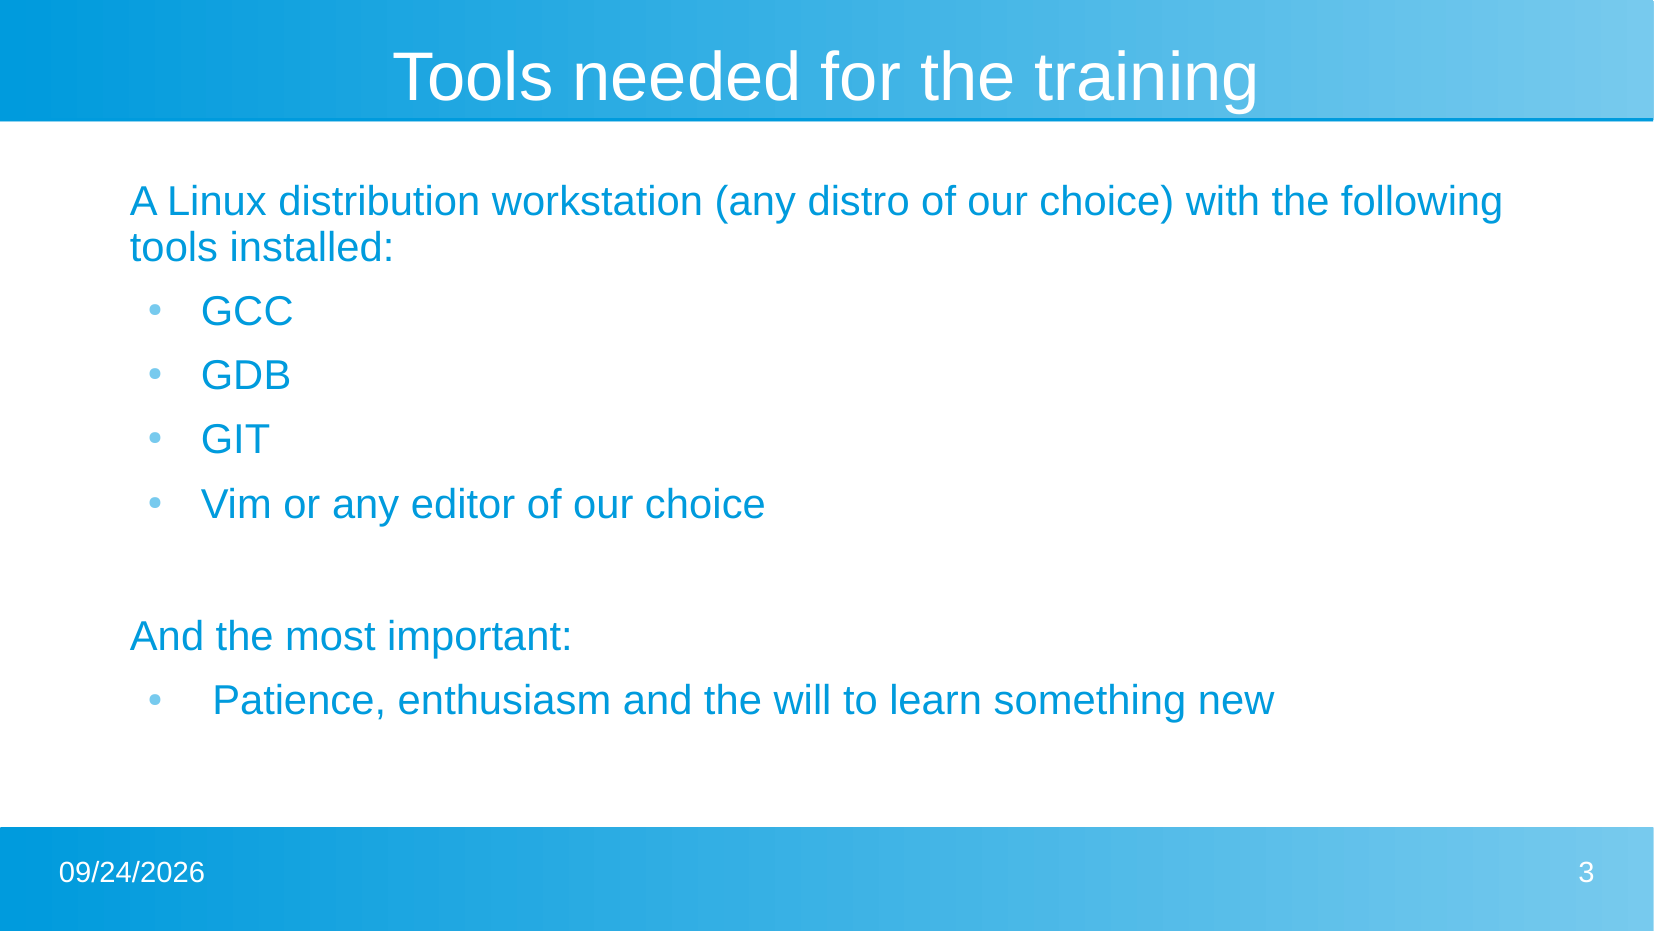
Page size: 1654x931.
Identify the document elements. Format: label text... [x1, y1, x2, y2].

title Tools needed for the training [59, 37, 1595, 116]
list A Linux distribution workstation (any distro of our choice) with the following tools installed: GCC GDB GIT Vim or any editor of our choice And the most important: Patience, enthusiasm and the will to learn something new [59, 177, 1595, 768]
